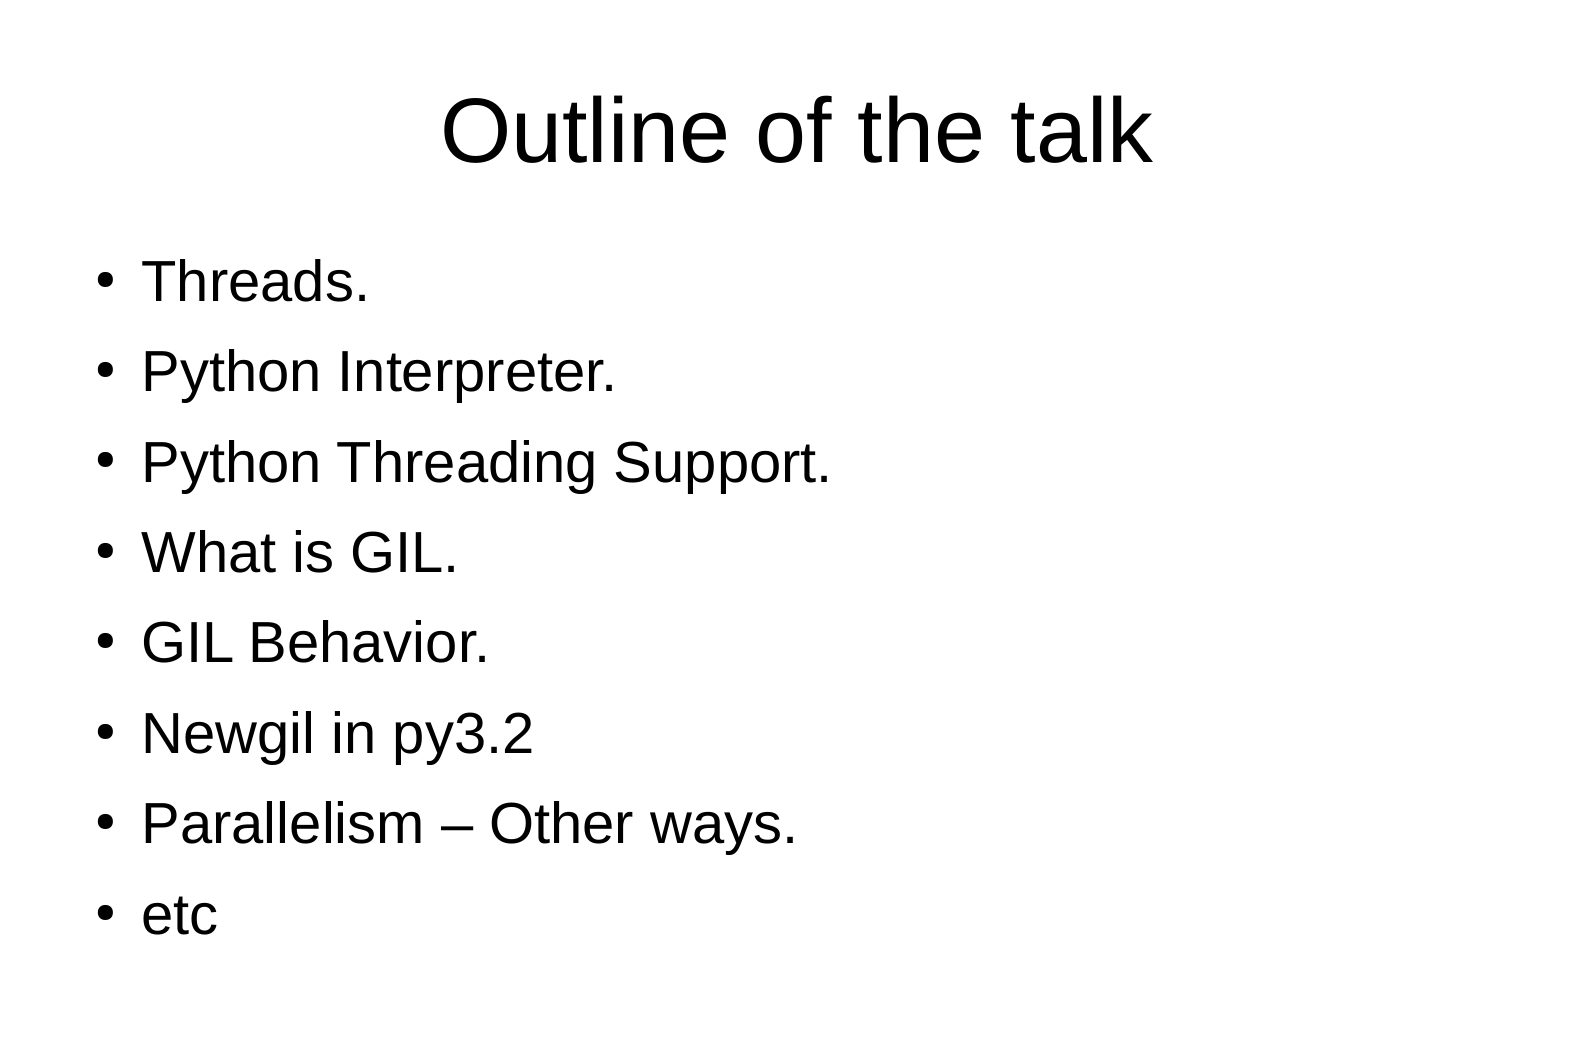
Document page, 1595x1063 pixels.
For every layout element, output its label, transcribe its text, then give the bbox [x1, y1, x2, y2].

title Outline of the talk [79, 49, 1515, 213]
list Threads. Python Interpreter. Python Threading Support. What is GIL. GIL Behavior. Newgil in py3.2 Parallelism – Other ways. etc [79, 248, 1515, 951]
